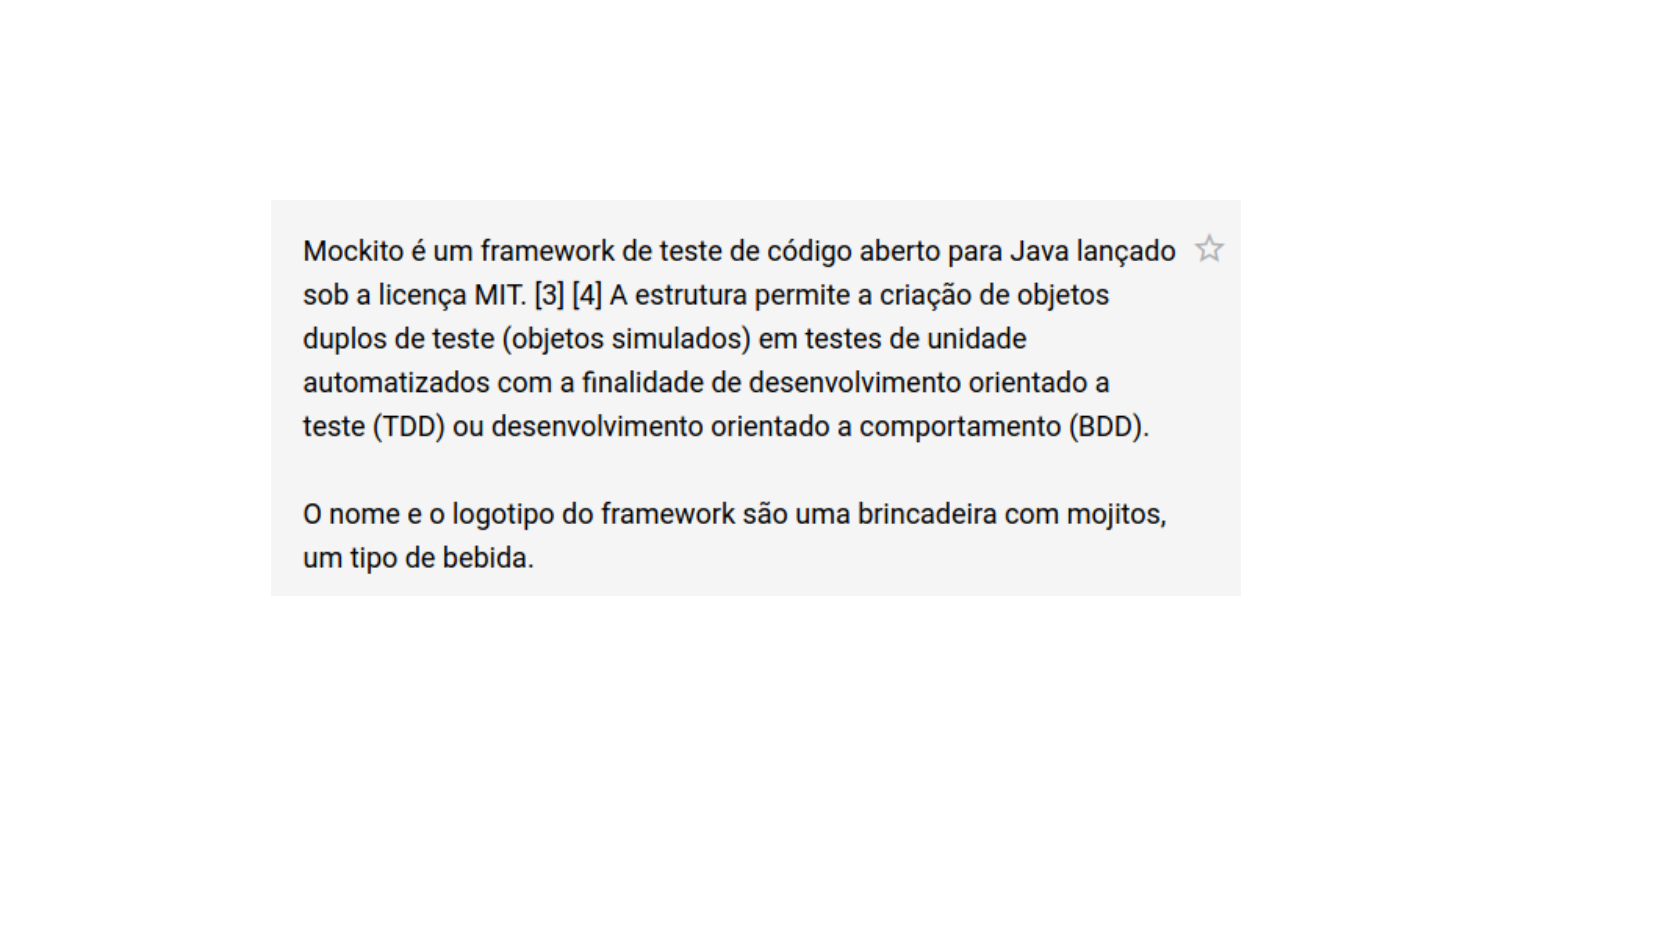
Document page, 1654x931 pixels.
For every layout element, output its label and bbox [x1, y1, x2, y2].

picture [271, 200, 1241, 597]
